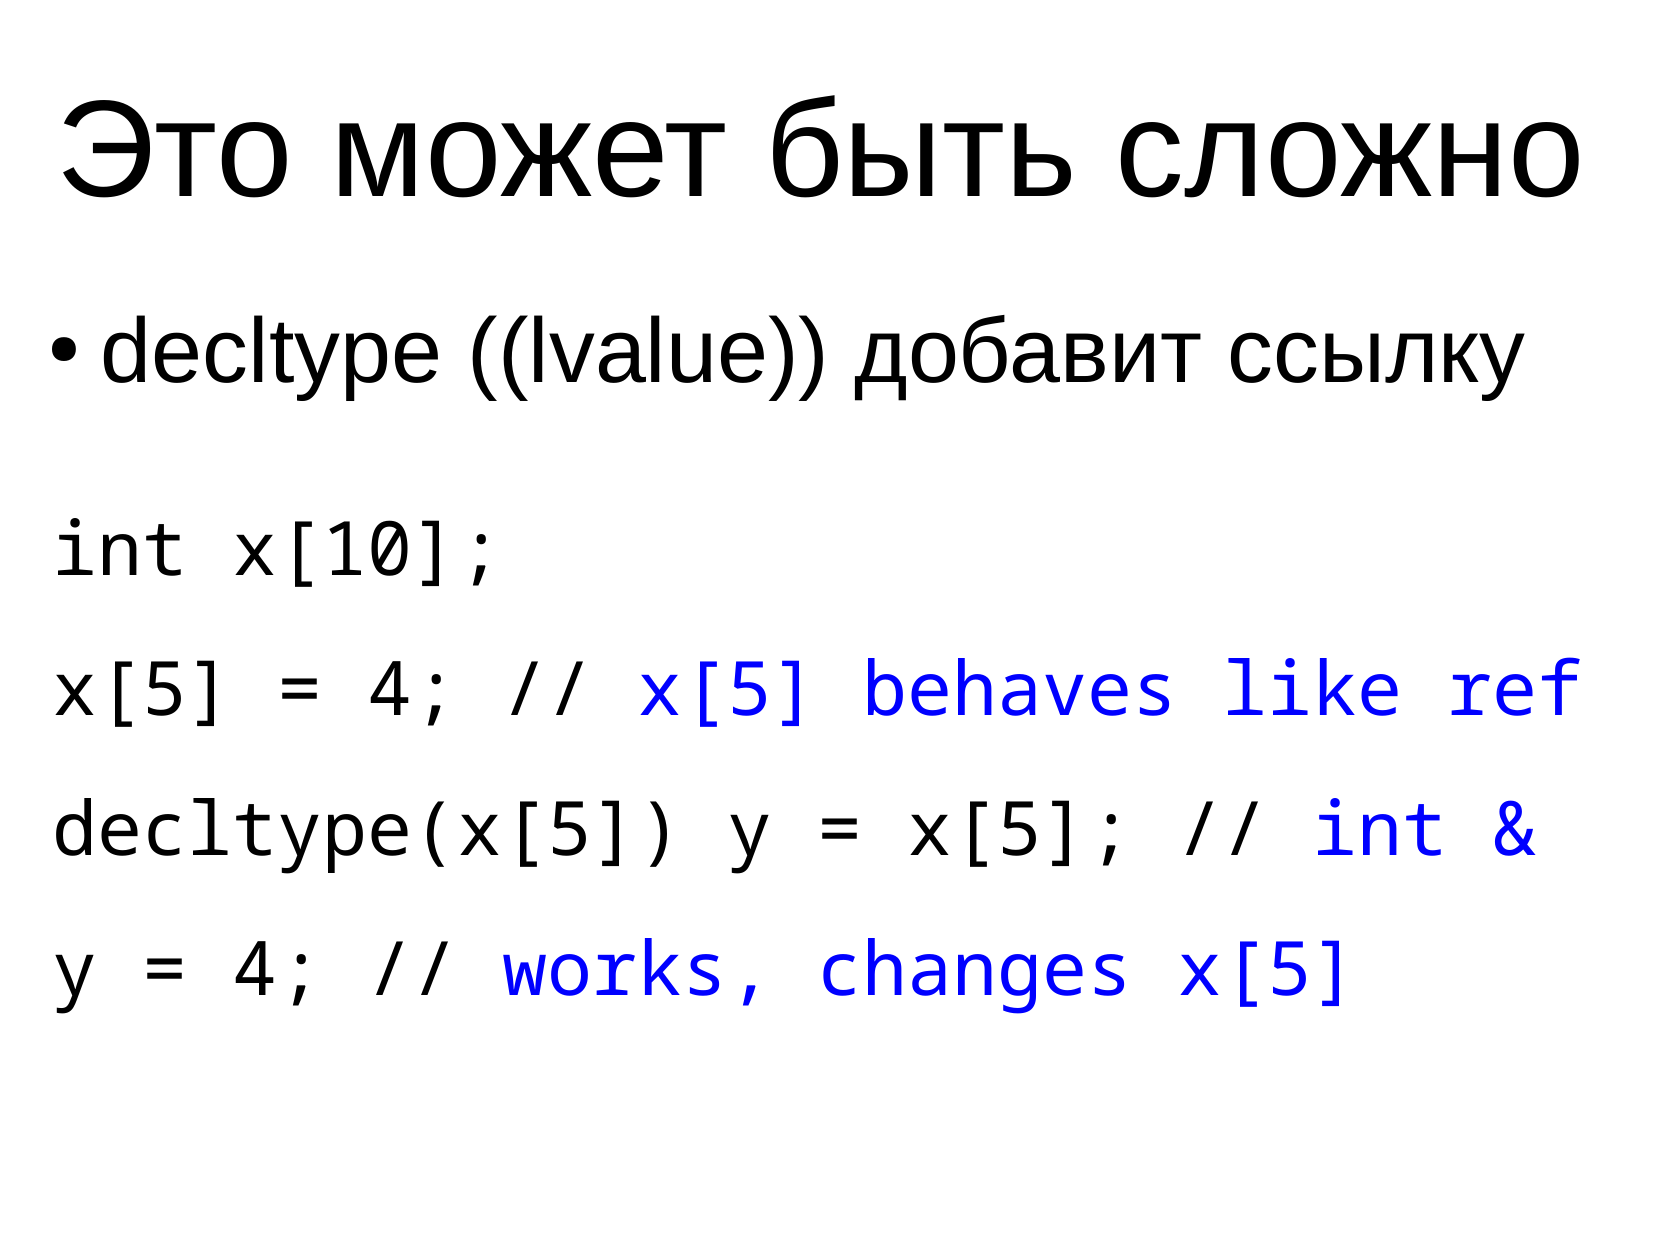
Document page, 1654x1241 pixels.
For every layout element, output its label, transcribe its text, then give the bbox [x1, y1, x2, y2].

list int x[10]; x[5] = 4; // x[5] behaves like ref decltype(x[5]) y = x[5]; // int & y = 4; // works, changes x[5] [52, 495, 1591, 1156]
title Это может быть сложно [45, 45, 1598, 253]
list decltype ((lvalue)) добавит ссылку [30, 300, 1621, 466]
